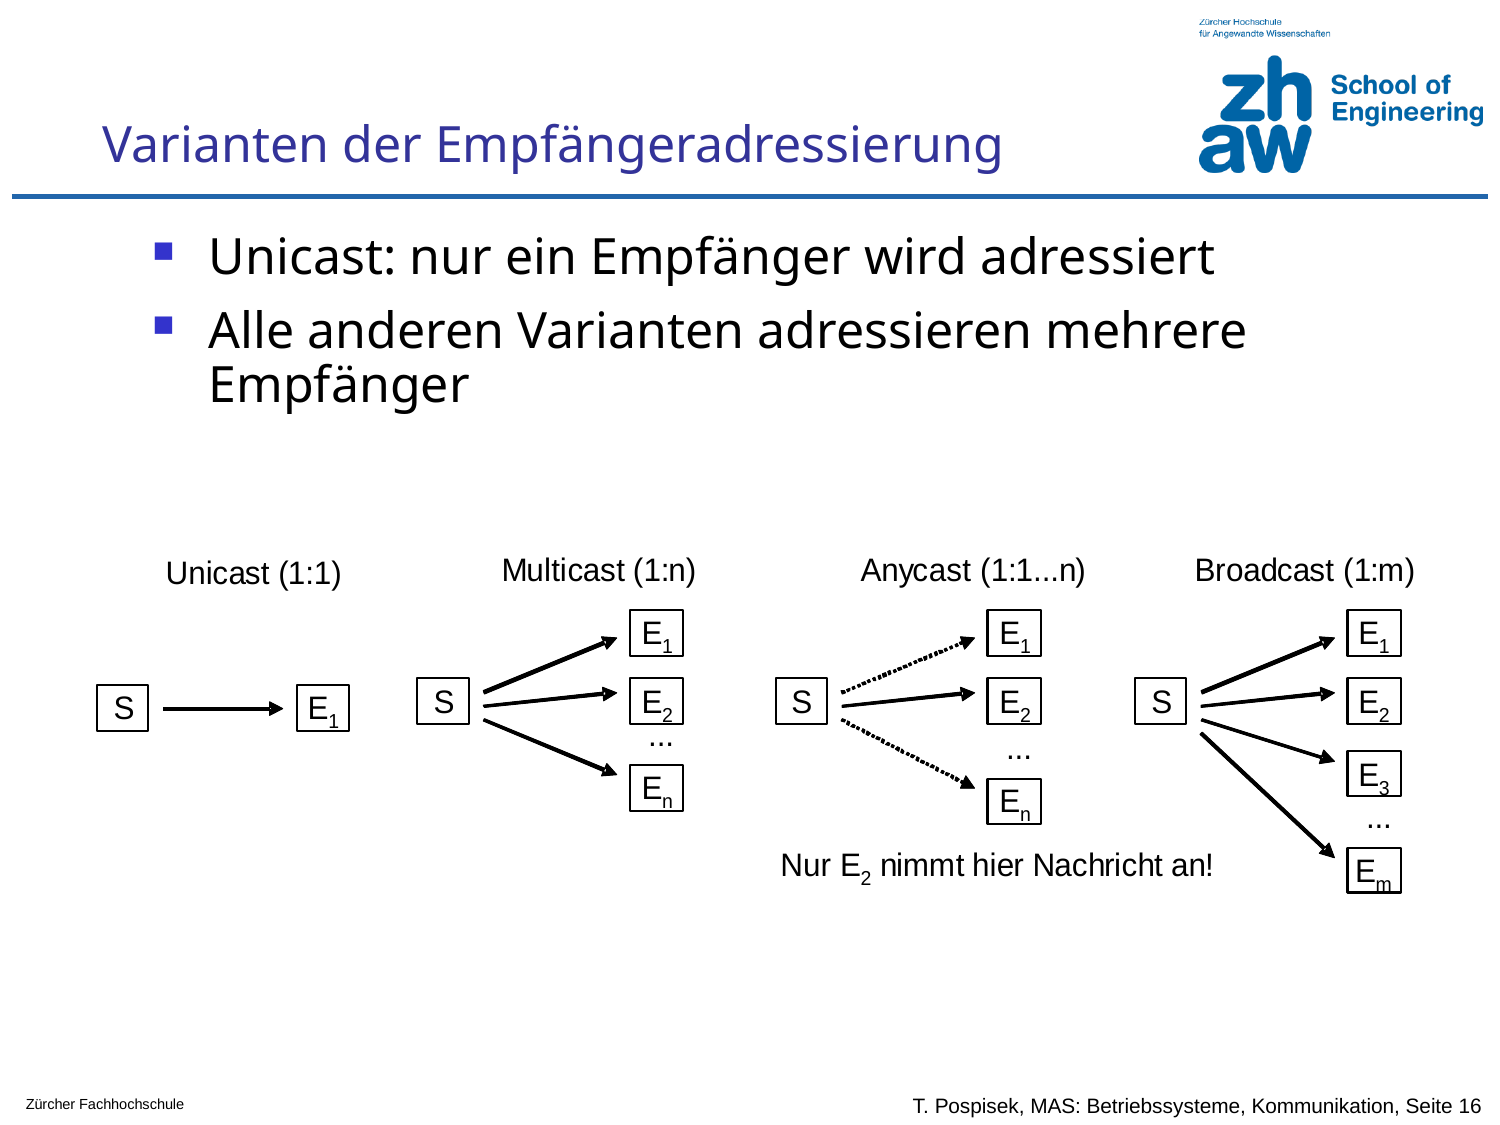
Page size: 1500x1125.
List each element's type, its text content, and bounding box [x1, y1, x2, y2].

picture [1199, 19, 1483, 173]
picture [87, 514, 1415, 928]
title Varianten der Empfängeradressierung [87, 42, 1366, 181]
list Unicast: nur ein Empfänger wird adressiert Alle anderen Varianten adressieren mehrere Empfänger [137, 223, 1363, 433]
